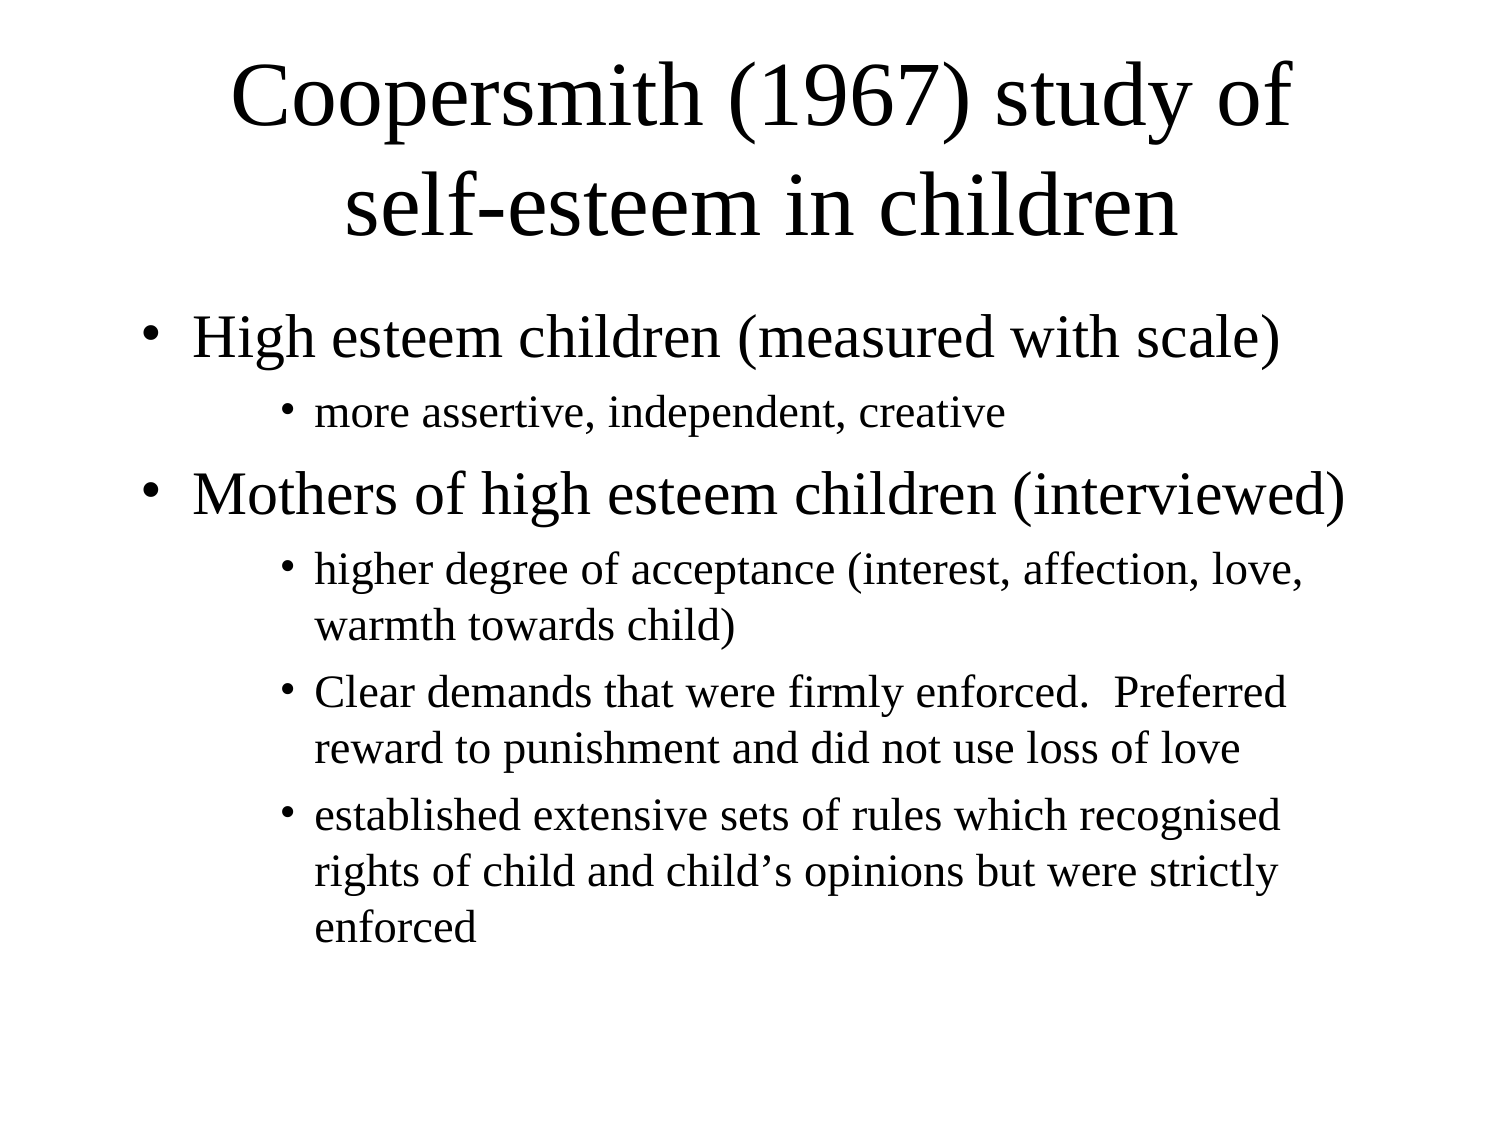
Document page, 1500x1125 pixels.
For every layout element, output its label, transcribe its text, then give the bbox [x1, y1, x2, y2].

title Coopersmith (1967) study of self-esteem in children [125, 49, 1401, 238]
list High esteem children (measured with scale) more assertive, independent, creative Mothers of high esteem children (interviewed) higher degree of acceptance (interest, affection, love, warmth towards child) Clear demands that were firmly enforced. Preferred reward to punishment and did not use loss of love established extensive sets of rules which recognised rights of child and child’s opinions but were strictly enforced [125, 287, 1401, 963]
